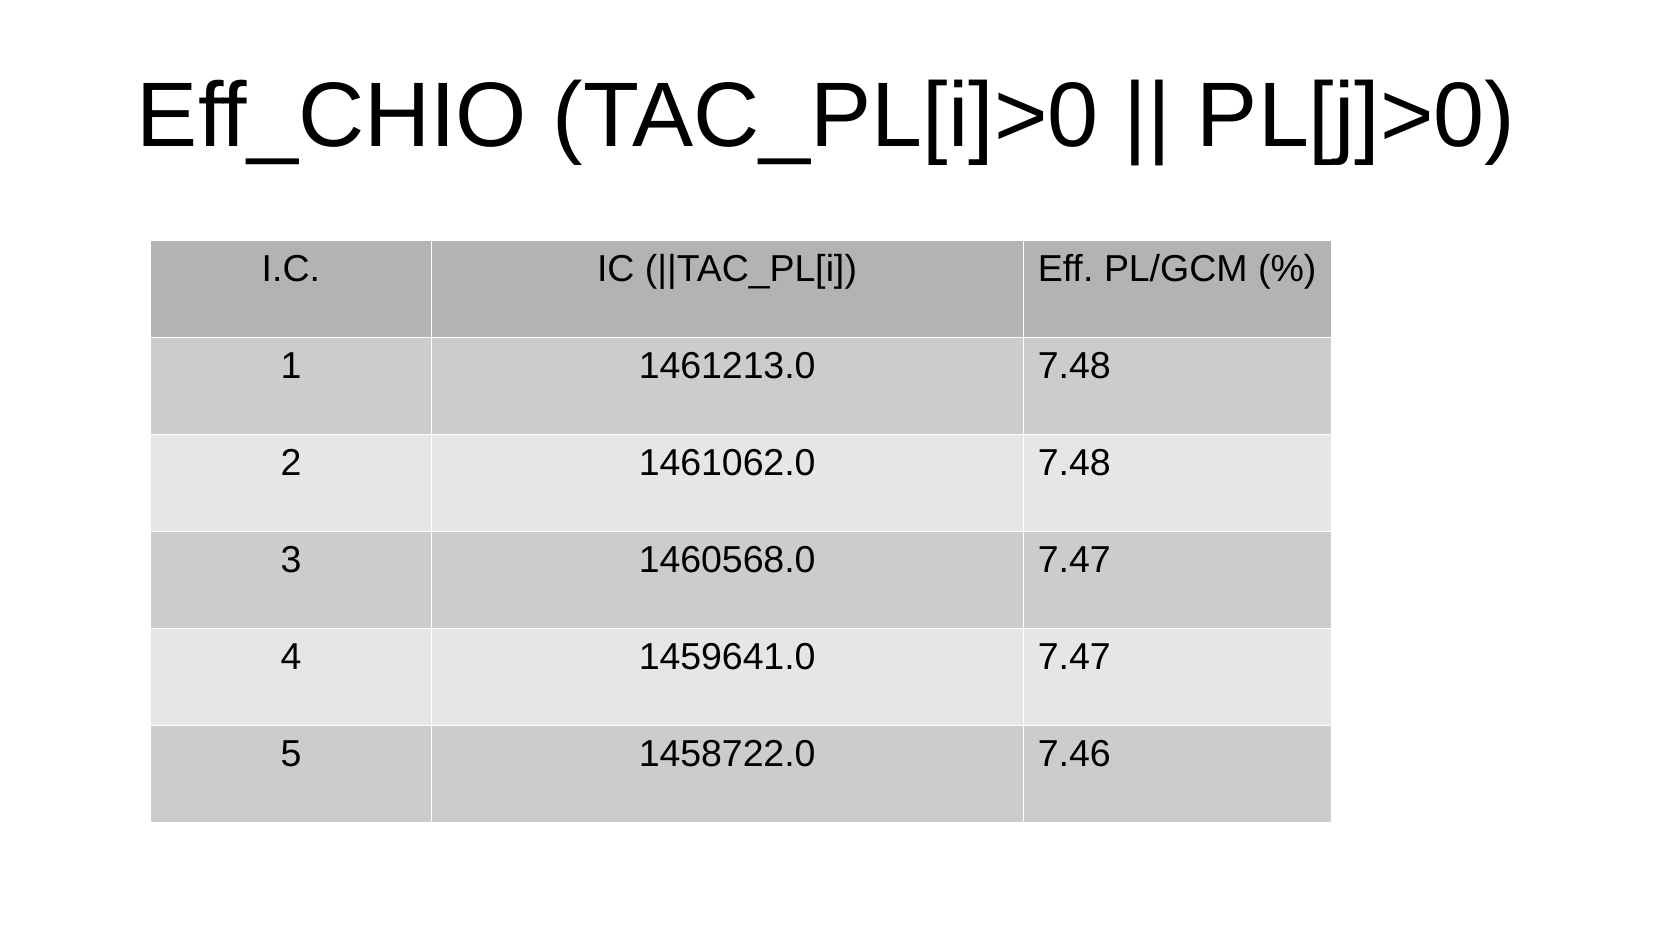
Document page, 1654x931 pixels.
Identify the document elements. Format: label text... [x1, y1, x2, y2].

table_cell 5 [151, 726, 431, 822]
table_cell 7.48 [1024, 338, 1331, 434]
table_cell 1458722.0 [432, 726, 1023, 822]
table_cell 1459641.0 [432, 629, 1023, 725]
table_cell 7.47 [1024, 629, 1331, 725]
table_cell 3 [151, 532, 431, 628]
table_cell 7.48 [1024, 435, 1331, 531]
table_cell 1 [151, 338, 431, 434]
table_cell 4 [151, 629, 431, 725]
table_cell 1461213.0 [432, 338, 1023, 434]
table_header IC (||TAC_PL[i]) [432, 241, 1023, 337]
table_cell 7.47 [1024, 532, 1331, 628]
table_header I.C. [151, 241, 431, 337]
table_cell 2 [151, 435, 431, 531]
title Eff_CHIO (TAC_PL[i]>0 || PL[j]>0) [82, 37, 1571, 193]
table_cell 1461062.0 [432, 435, 1023, 531]
table_cell 1460568.0 [432, 532, 1023, 628]
table_cell 7.46 [1024, 726, 1331, 822]
table_header Eff. PL/GCM (%) [1024, 241, 1331, 337]
